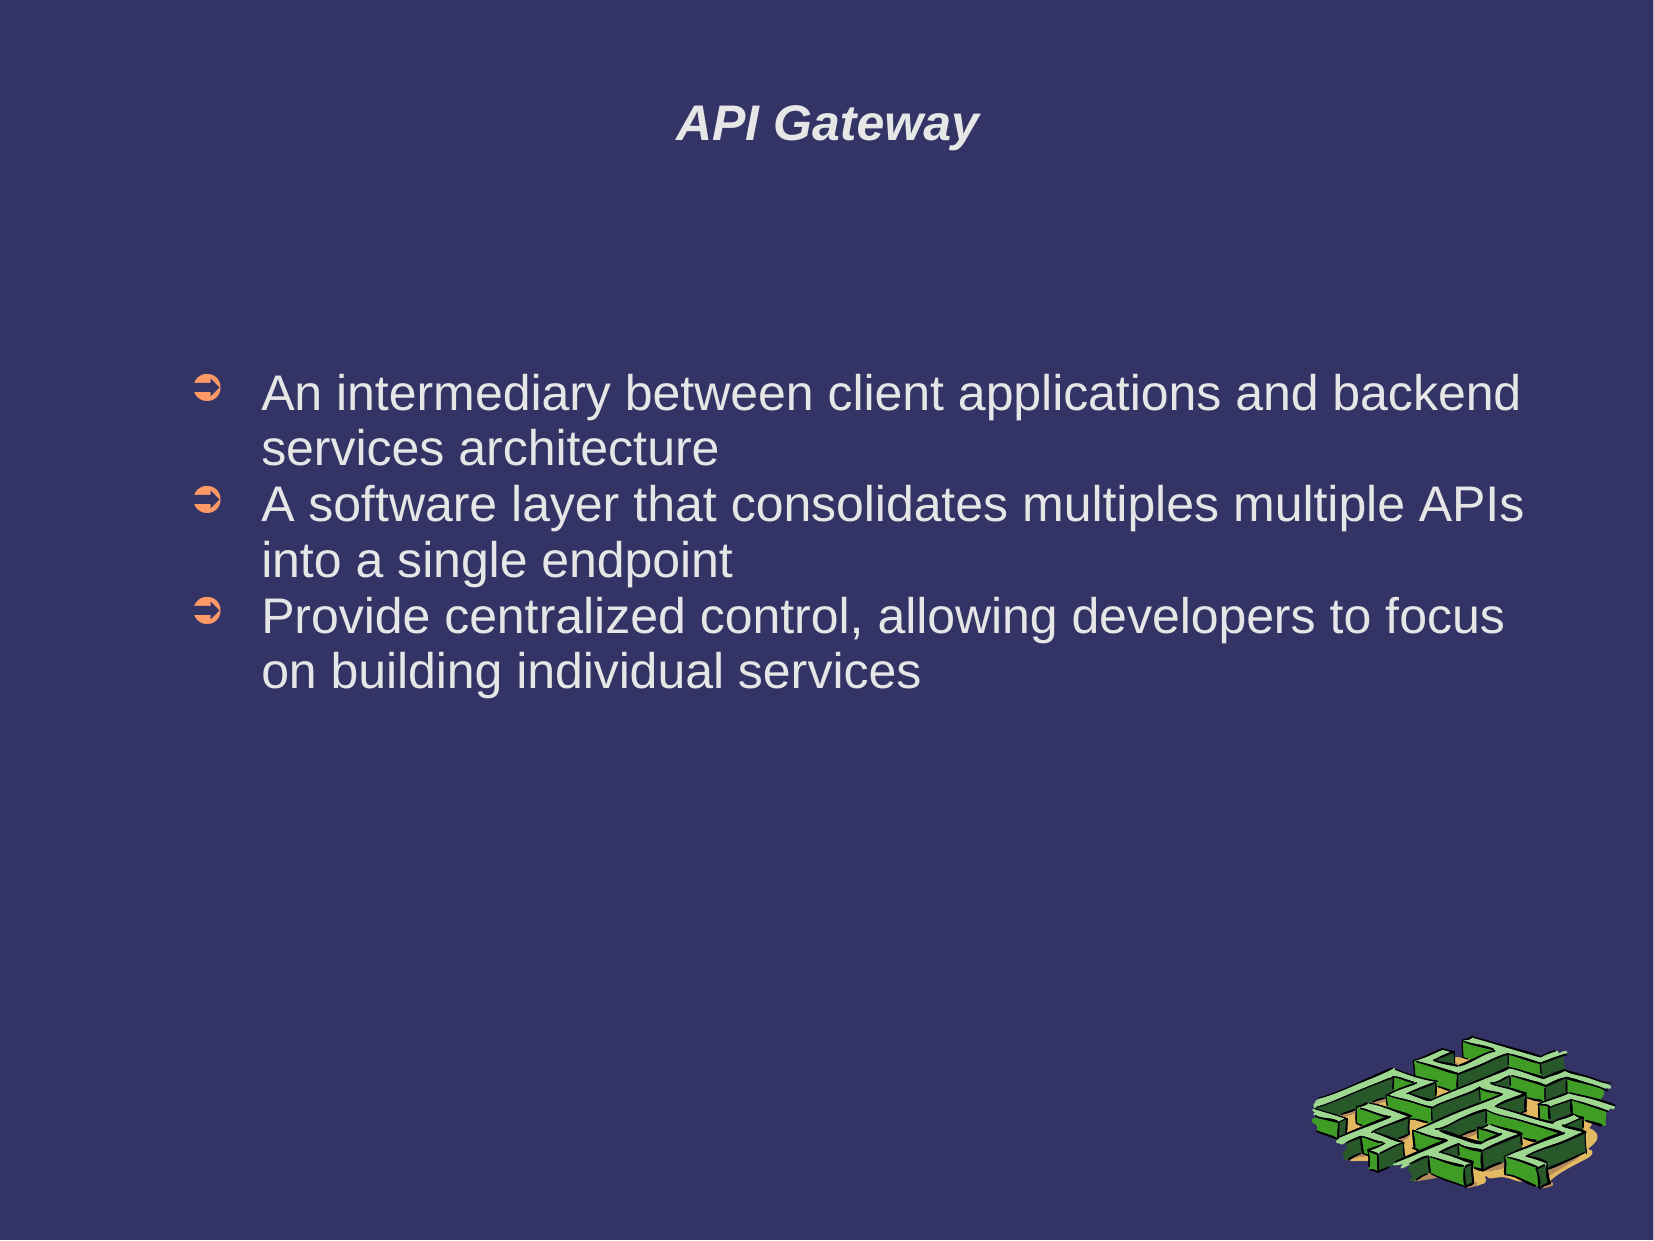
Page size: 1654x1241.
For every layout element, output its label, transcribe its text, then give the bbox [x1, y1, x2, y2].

list An intermediary between client applications and backend services architecture A software layer that consolidates multiples multiple APIs into a single endpoint Provide centralized control, allowing developers to focus on building individual services [178, 364, 1570, 1147]
title API Gateway [121, 19, 1534, 227]
